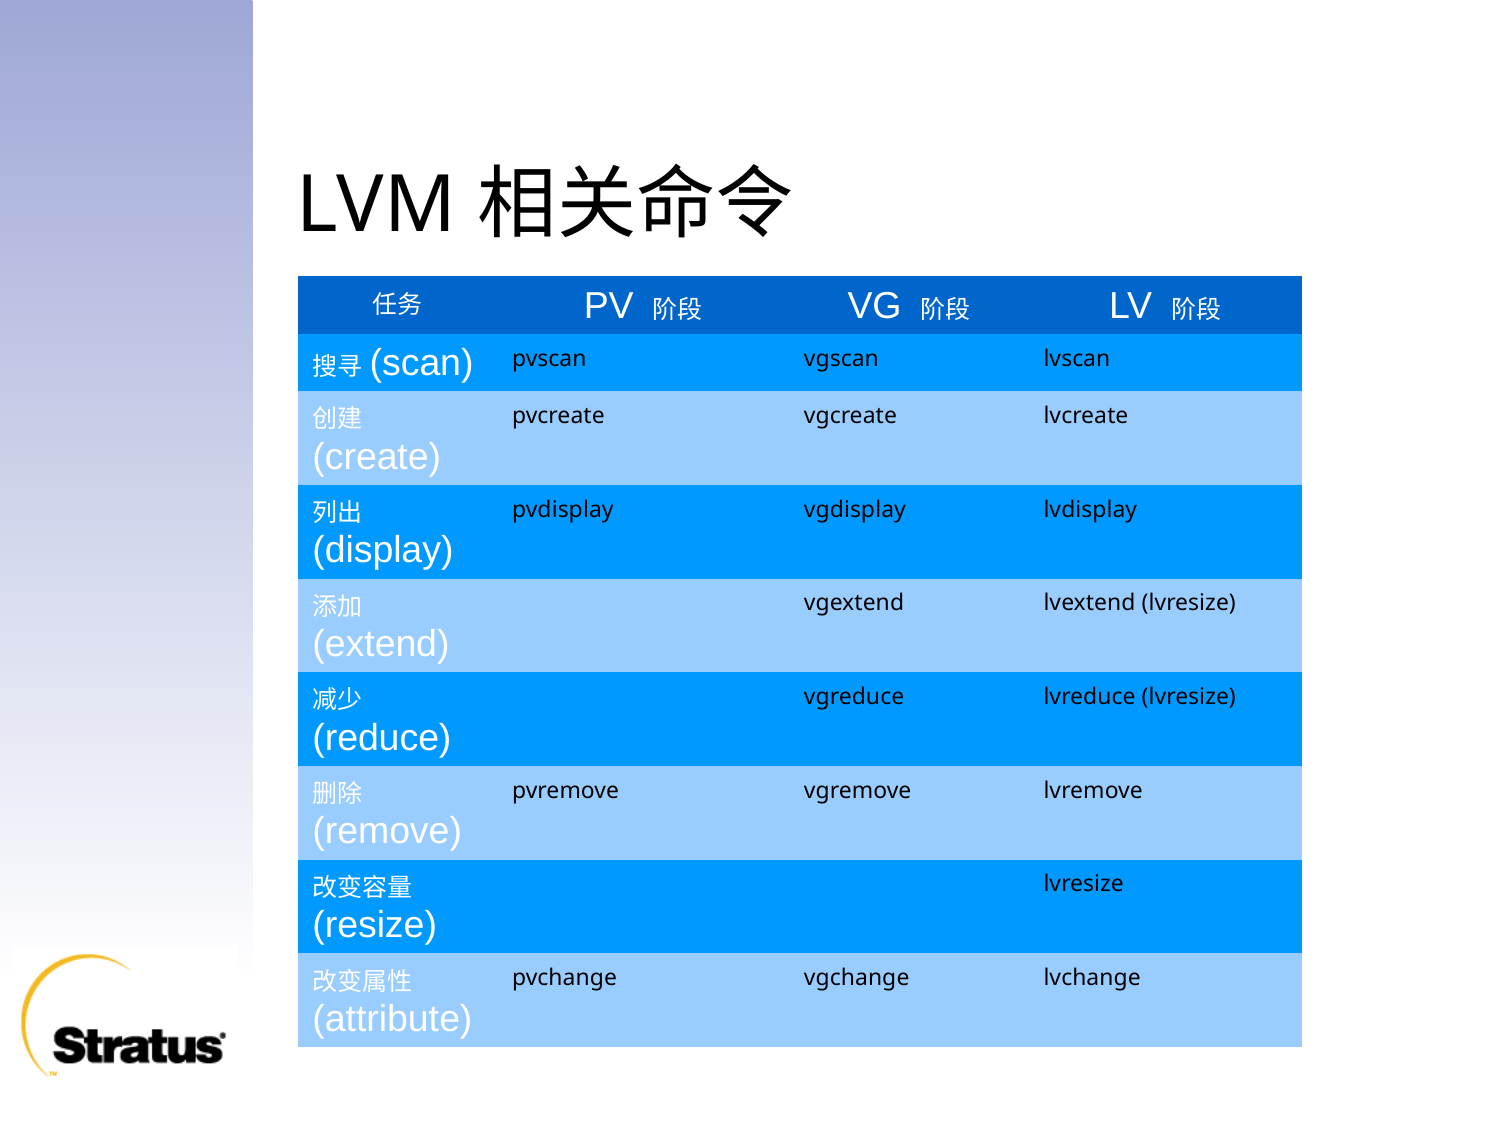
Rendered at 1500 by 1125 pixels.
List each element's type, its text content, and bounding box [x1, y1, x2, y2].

table_cell vgscan [789, 334, 1029, 391]
table_cell [789, 860, 1029, 953]
table_cell pvremove [497, 766, 789, 860]
picture [12, 945, 238, 1088]
table_cell lvremove [1029, 766, 1302, 860]
table_cell 搜寻(scan) [298, 334, 497, 391]
table_cell vgreduce [789, 672, 1029, 766]
table_cell lvscan [1029, 334, 1302, 391]
title LVM相关命令 [296, 115, 1447, 289]
table_cell vgcreate [789, 391, 1029, 485]
table_cell lvextend (lvresize) [1029, 579, 1302, 672]
table_cell 创建(create) [298, 391, 497, 485]
table_cell 列出(display) [298, 485, 497, 579]
table_cell lvreduce (lvresize) [1029, 672, 1302, 766]
table_cell 减少(reduce) [298, 672, 497, 766]
table_cell 改变容量(resize) [298, 860, 497, 953]
table_cell vgdisplay [789, 485, 1029, 579]
table_cell pvchange [497, 953, 789, 1047]
table_header PV 阶段 [497, 276, 789, 334]
table_cell lvdisplay [1029, 485, 1302, 579]
table_cell lvresize [1029, 860, 1302, 953]
table_header 任务 [298, 276, 497, 334]
table_cell pvdisplay [497, 485, 789, 579]
table_cell vgremove [789, 766, 1029, 860]
table_header LV 阶段 [1029, 276, 1302, 334]
table_cell vgchange [789, 953, 1029, 1047]
table_cell 改变属性(attribute) [298, 953, 497, 1047]
table_cell 删除(remove) [298, 766, 497, 860]
table_cell [497, 579, 789, 672]
table_cell [497, 860, 789, 953]
table_cell lvchange [1029, 953, 1302, 1047]
table_cell pvscan [497, 334, 789, 391]
table_cell vgextend [789, 579, 1029, 672]
table_header VG 阶段 [789, 276, 1029, 334]
table_cell pvcreate [497, 391, 789, 485]
table_cell 添加(extend) [298, 579, 497, 672]
table_cell lvcreate [1029, 391, 1302, 485]
table_cell [497, 672, 789, 766]
